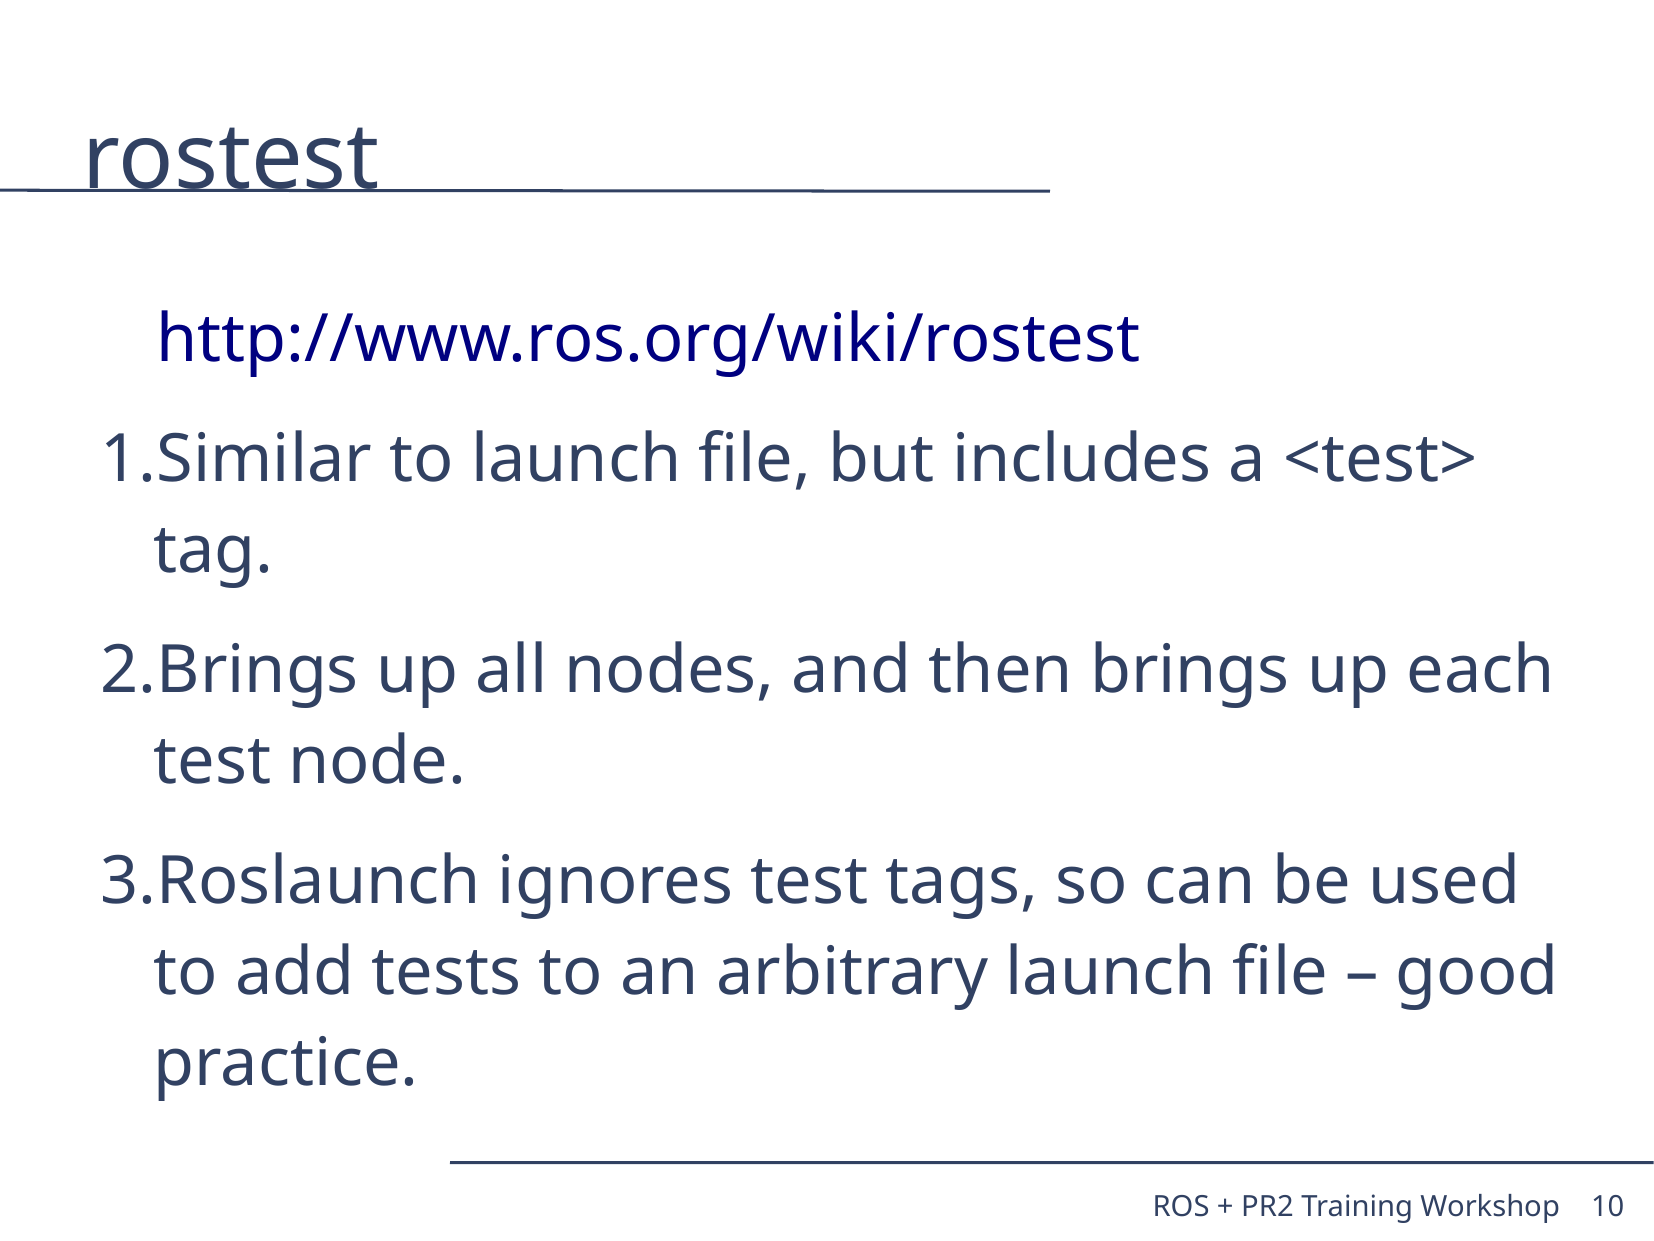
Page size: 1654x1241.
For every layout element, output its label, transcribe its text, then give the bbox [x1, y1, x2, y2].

title rostest [82, 56, 1571, 250]
list http://www.ros.org/wiki/rostest Similar to launch file, but includes a <test> tag. Brings up all nodes, and then brings up each test node. Roslaunch ignores test tags, so can be used to add tests to an arbitrary launch file – good practice. [82, 290, 1571, 1109]
